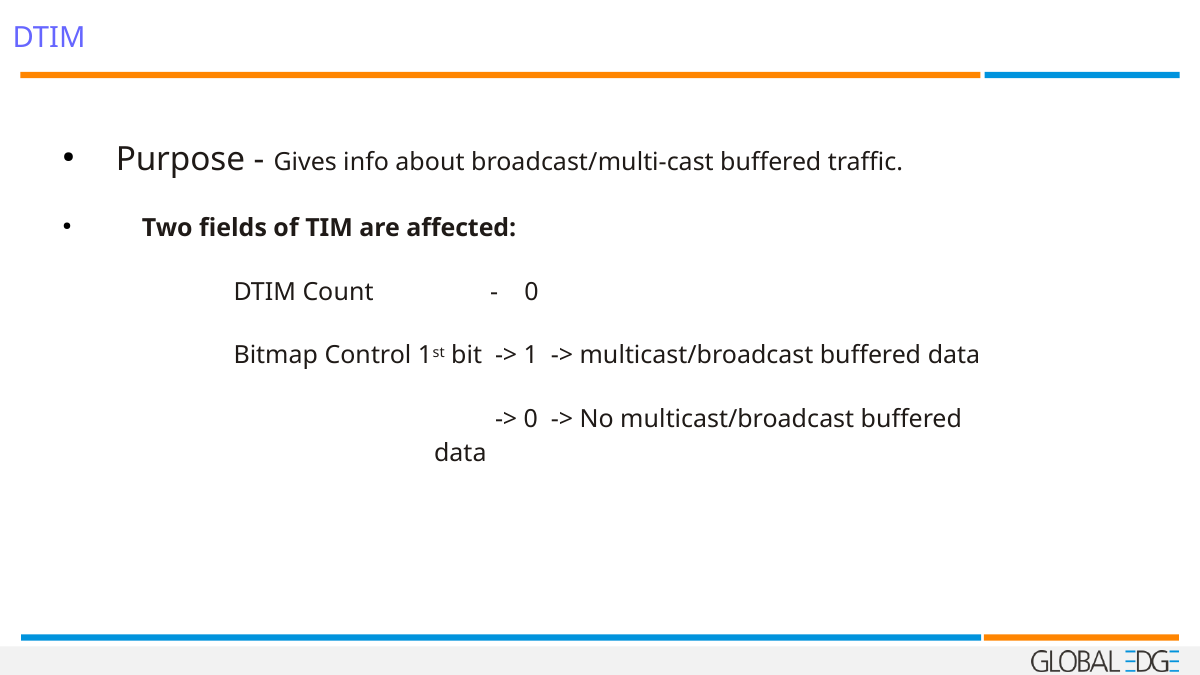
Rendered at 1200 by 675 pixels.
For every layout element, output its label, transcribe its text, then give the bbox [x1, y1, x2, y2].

list Purpose - Gives info about broadcast/multi-cast buffered traffic. Two fields of TIM are affected: DTIM Count - 0 Bitmap Control 1st bit -> 1 -> multicast/broadcast buffered data -> 0 -> No multicast/broadcast buffered data [45, 135, 1125, 527]
picture [1031, 650, 1179, 672]
title DTIM [12, 9, 1088, 63]
